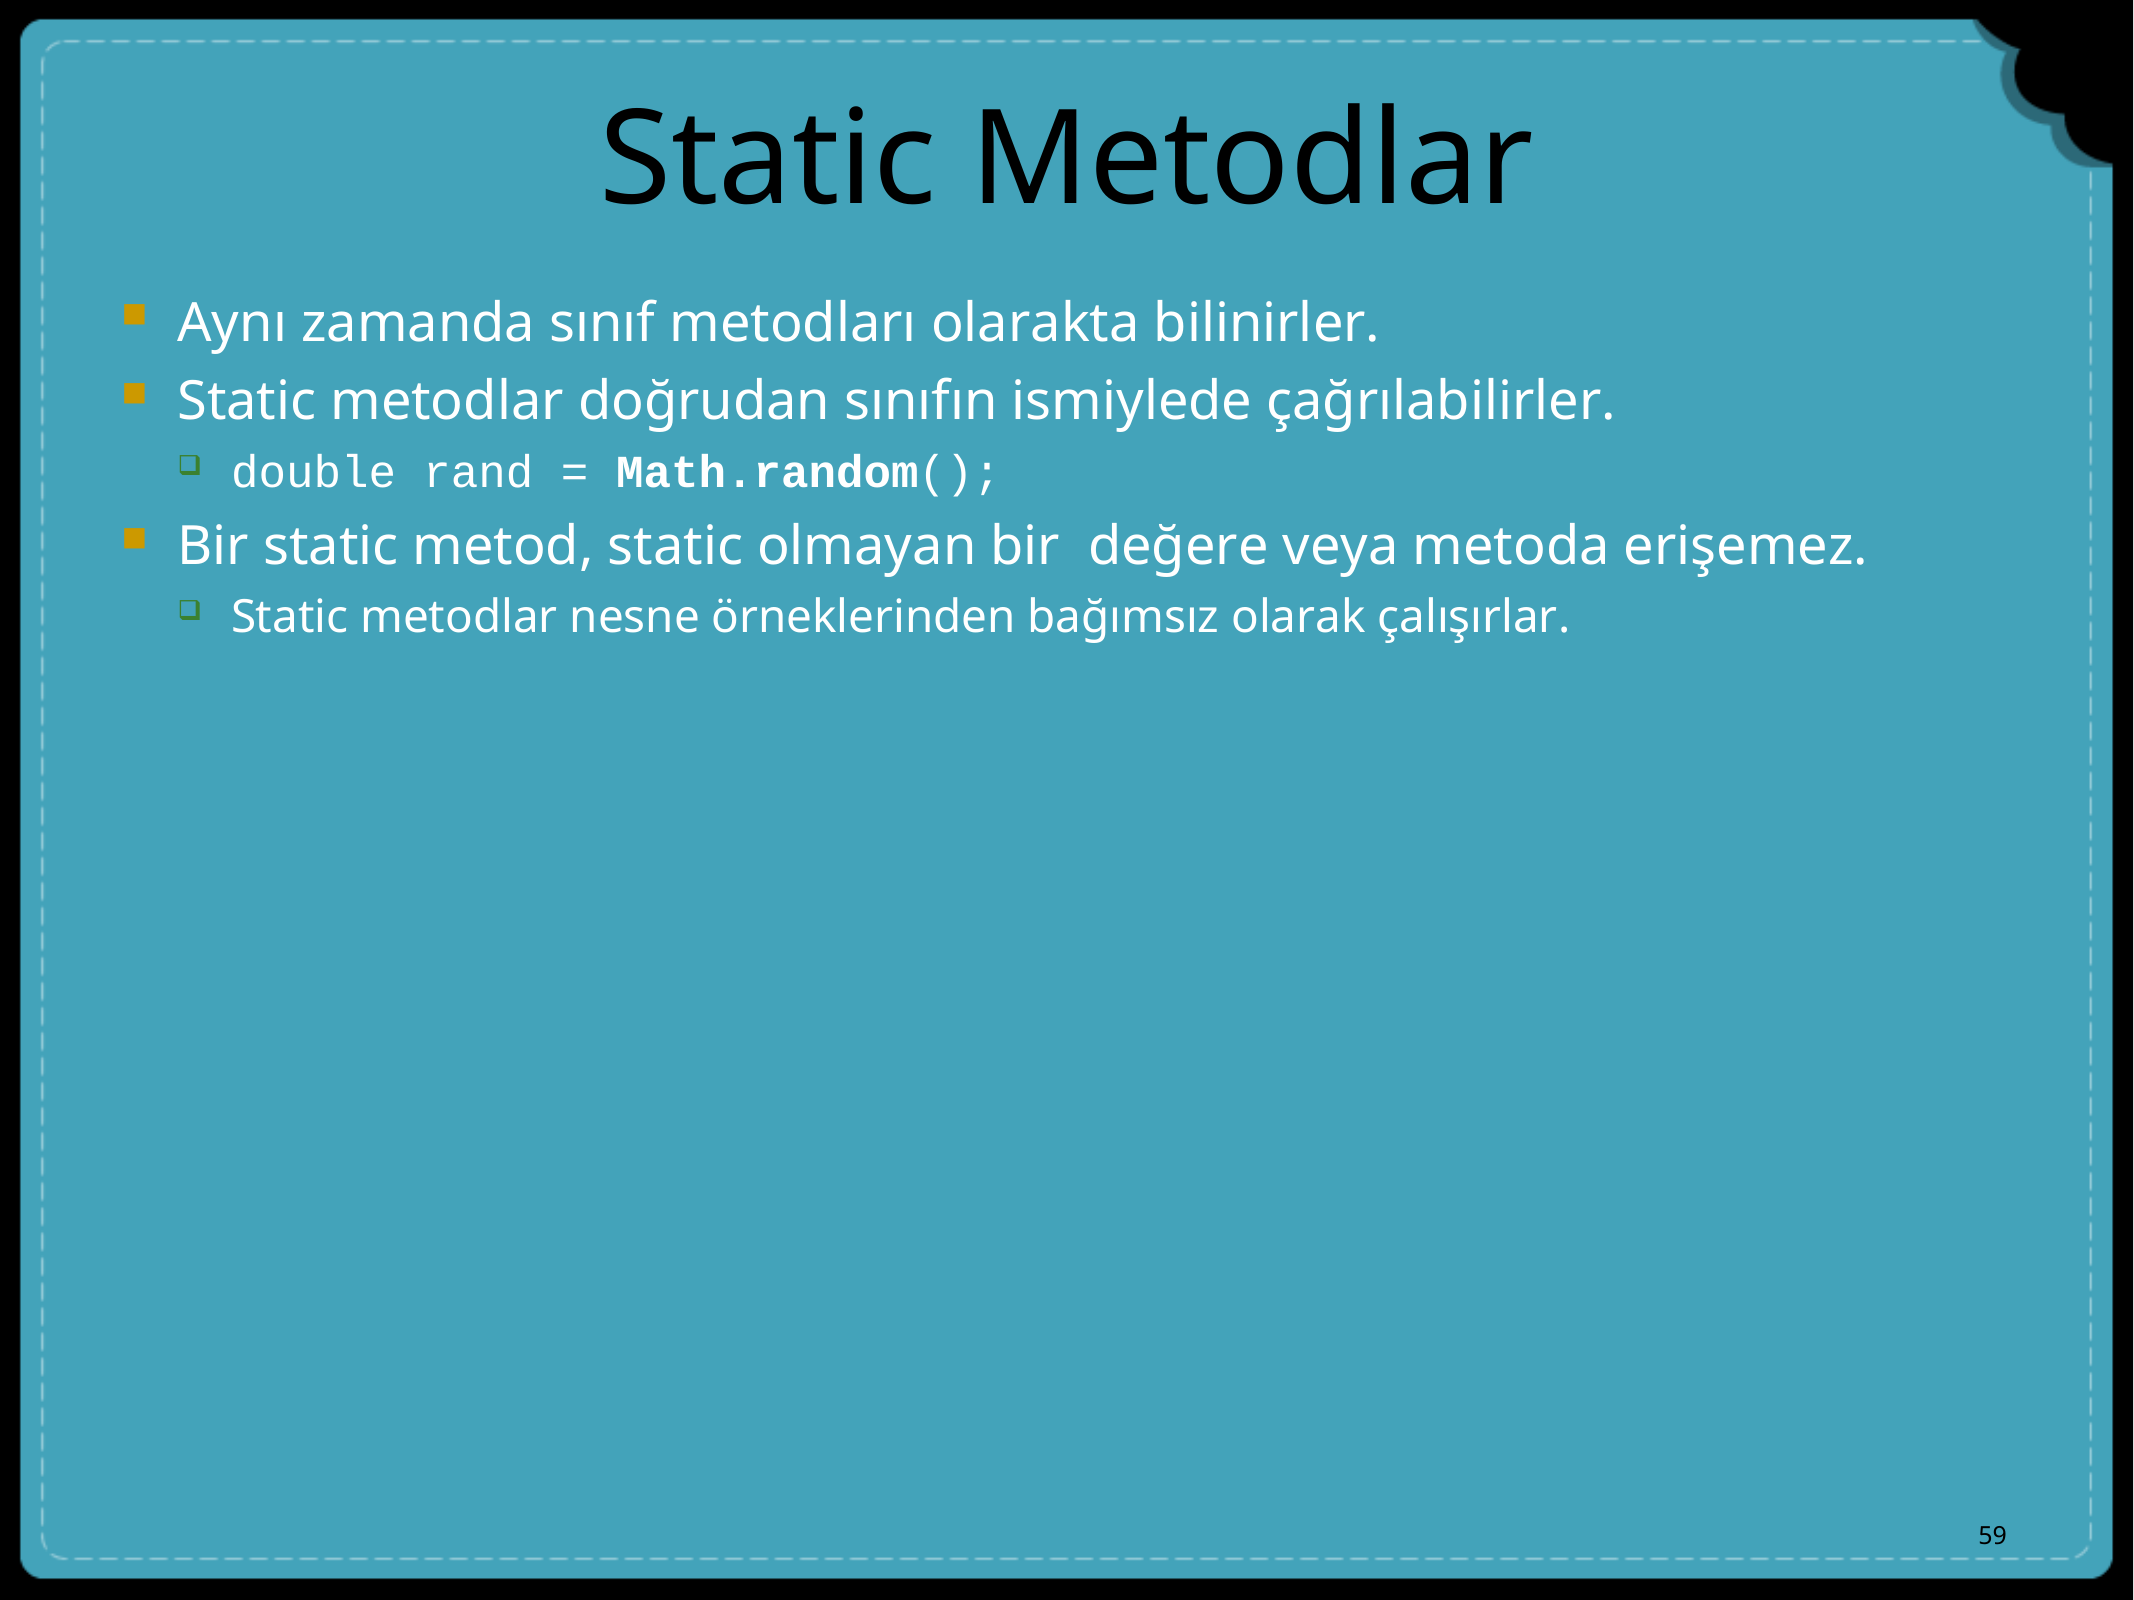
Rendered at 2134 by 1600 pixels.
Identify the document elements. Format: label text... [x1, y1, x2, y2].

picture [0, 0, 2134, 1600]
title Static Metodlar [106, 64, 2027, 279]
list Aynı zamanda sınıf metodları olarakta bilinirler. Static metodlar doğrudan sınıfın ismiylede çağrılabilirler. double rand = Math.random(); Bir static metod, static olmayan bir değere veya metoda erişemez. Static metodlar nesne örneklerinden bağımsız olarak çalışırlar. [106, 279, 2027, 1431]
